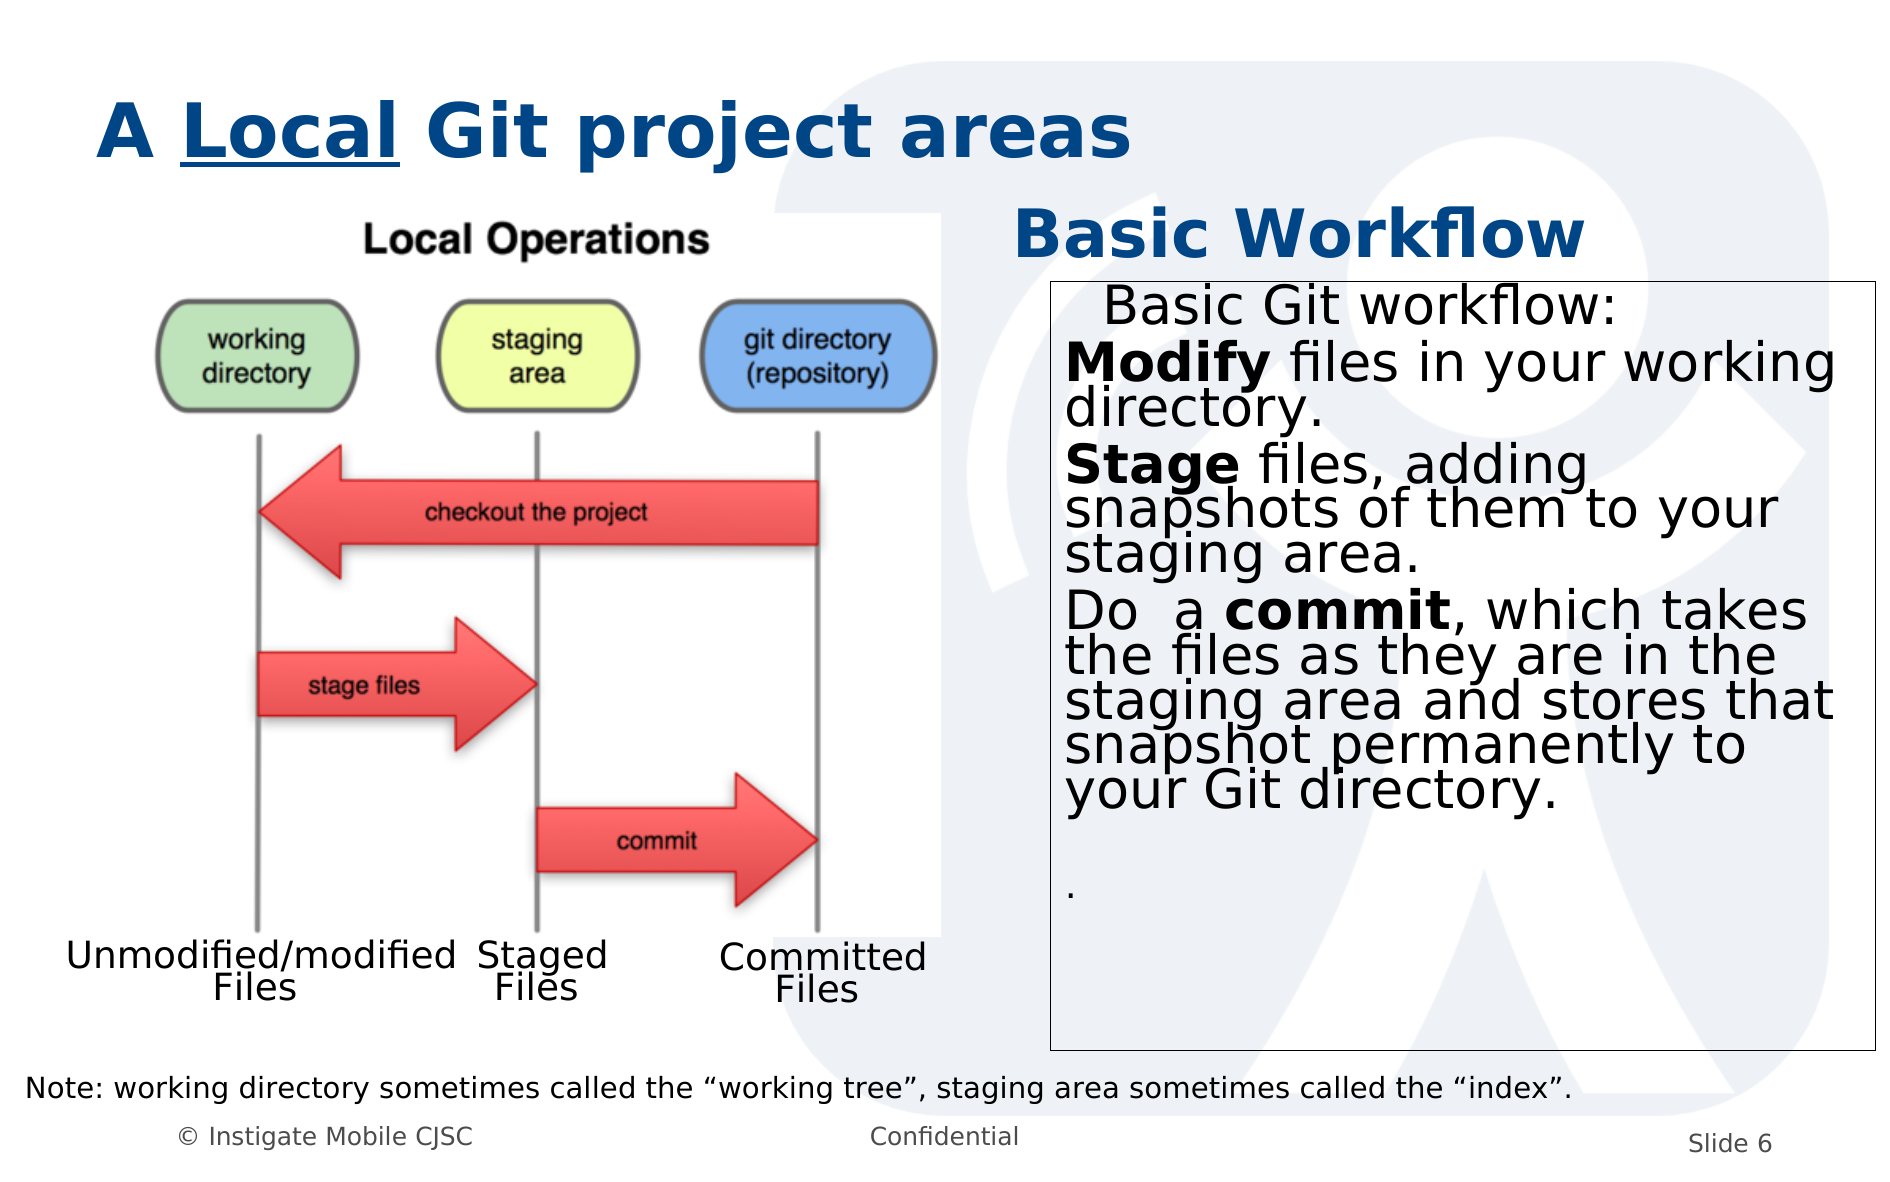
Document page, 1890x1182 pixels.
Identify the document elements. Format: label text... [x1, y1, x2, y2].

text_box Basic Git workflow: Modify files in your working directory. Stage files, adding snapshots of them to your staging area. Do a commit, which takes the files as they are in the staging area and stores that snapshot permanently to your Git directory. . [1050, 281, 1876, 1051]
text_box Note: working directory sometimes called the “working tree”, staging area sometimes called the “index”. [0, 1071, 1590, 1112]
title A Local Git project areas [96, 47, 1794, 217]
text_box [151, 213, 941, 937]
title Basic Workflow [1012, 130, 1676, 338]
text_box Committed Files [690, 937, 943, 1017]
text_box Unmodified/modified Files [37, 935, 448, 1015]
text_box Staged Files [448, 935, 624, 1015]
